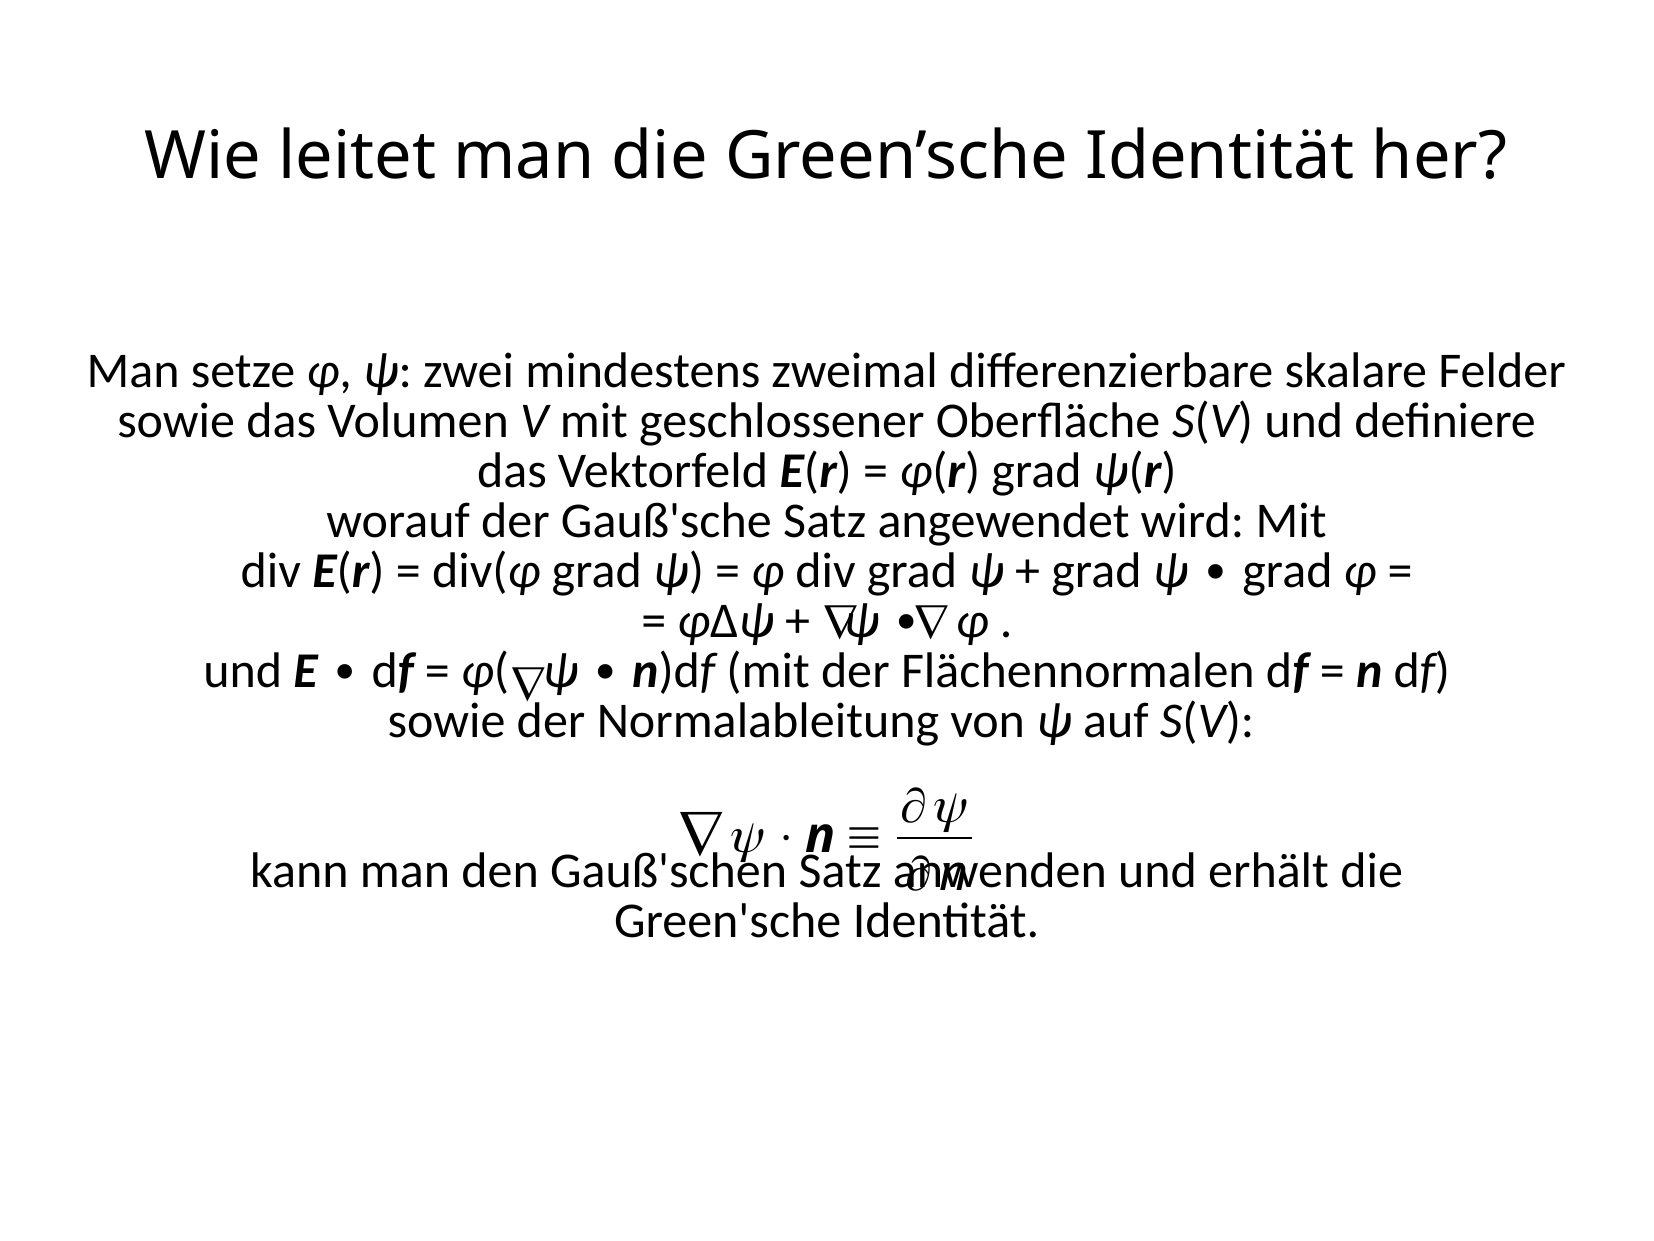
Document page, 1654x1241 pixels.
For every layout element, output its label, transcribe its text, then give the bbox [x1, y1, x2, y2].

chart [506, 666, 552, 705]
subtitle Man setze φ, ψ: zwei mindestens zweimal differenzierbare skalare Felder sowie das Volumen V mit geschlossener Oberfläche S(V) und definiere das Vektorfeld E(r) = φ(r) grad ψ(r) worauf der Gauß'sche Satz angewendet wird: Mit div E(r) = div(φ grad ψ) = φ div grad ψ + grad ψ ∙ grad φ = = φ∆ψ + ψ ∙ φ . und E ∙ df = φ( ψ ∙ n)df (mit der Flächennormalen df = n df) sowie der Normalableitung von ψ auf S(V): kann man den Gauß'schen Satz anwenden und erhält die Green'sche Identität. [82, 283, 1571, 1016]
title Wie leitet man die Green’sche Identität her? [82, 49, 1571, 257]
chart [672, 785, 982, 904]
chart [818, 604, 864, 643]
chart [909, 604, 955, 643]
